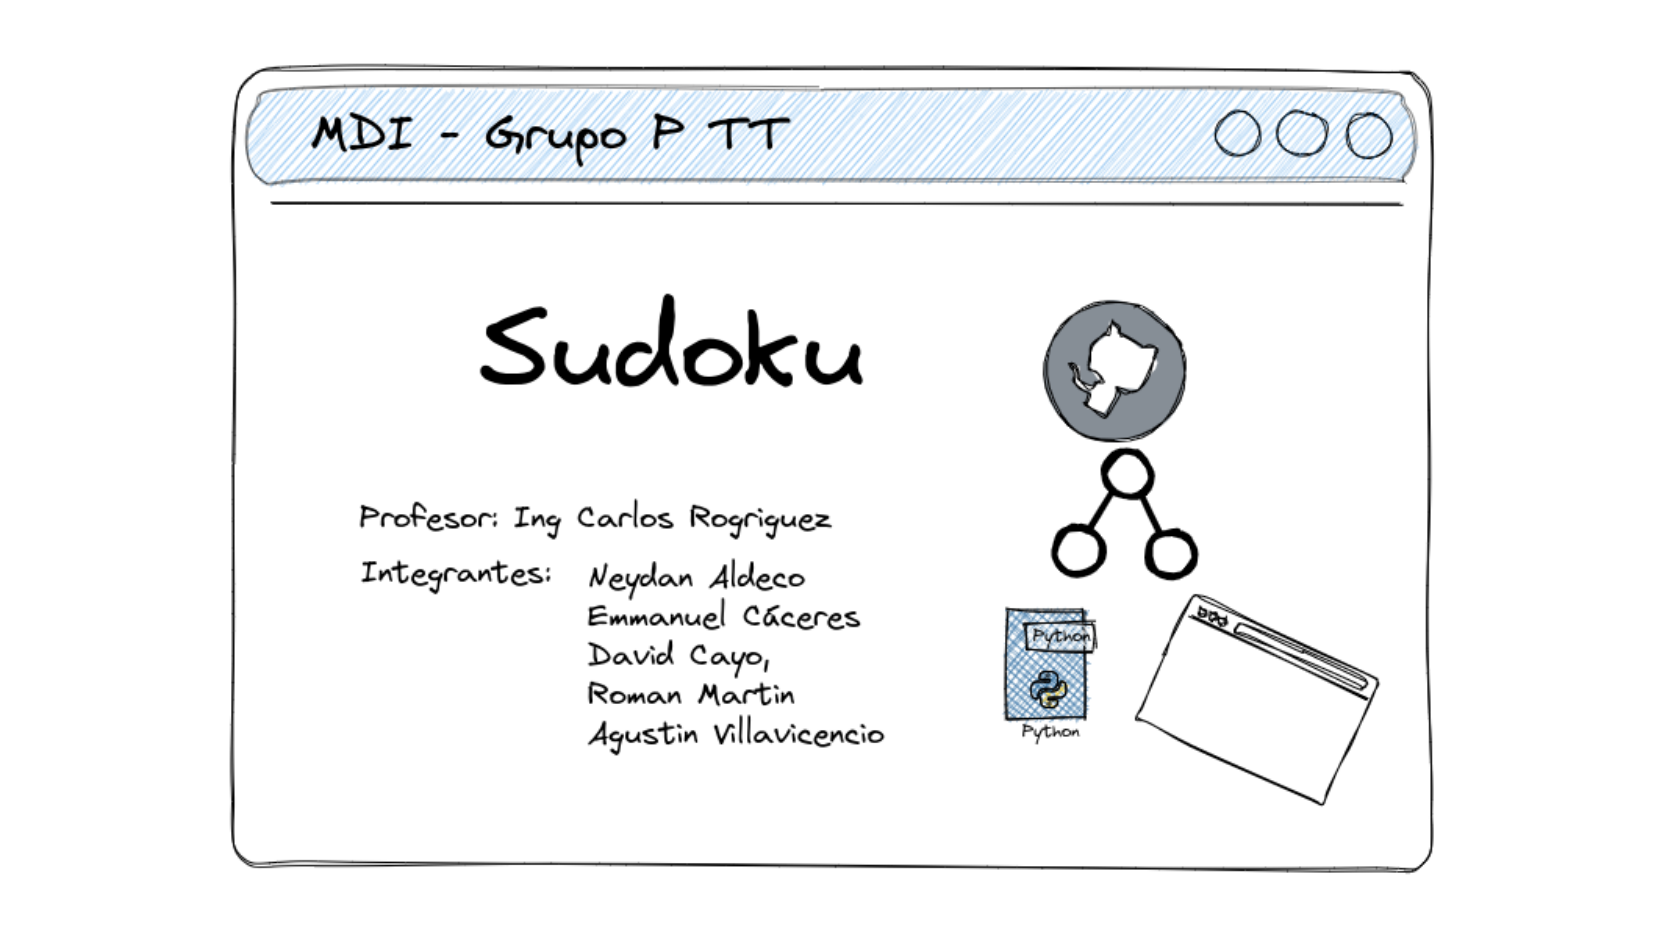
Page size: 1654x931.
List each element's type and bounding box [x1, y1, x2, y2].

picture [216, 50, 1448, 887]
